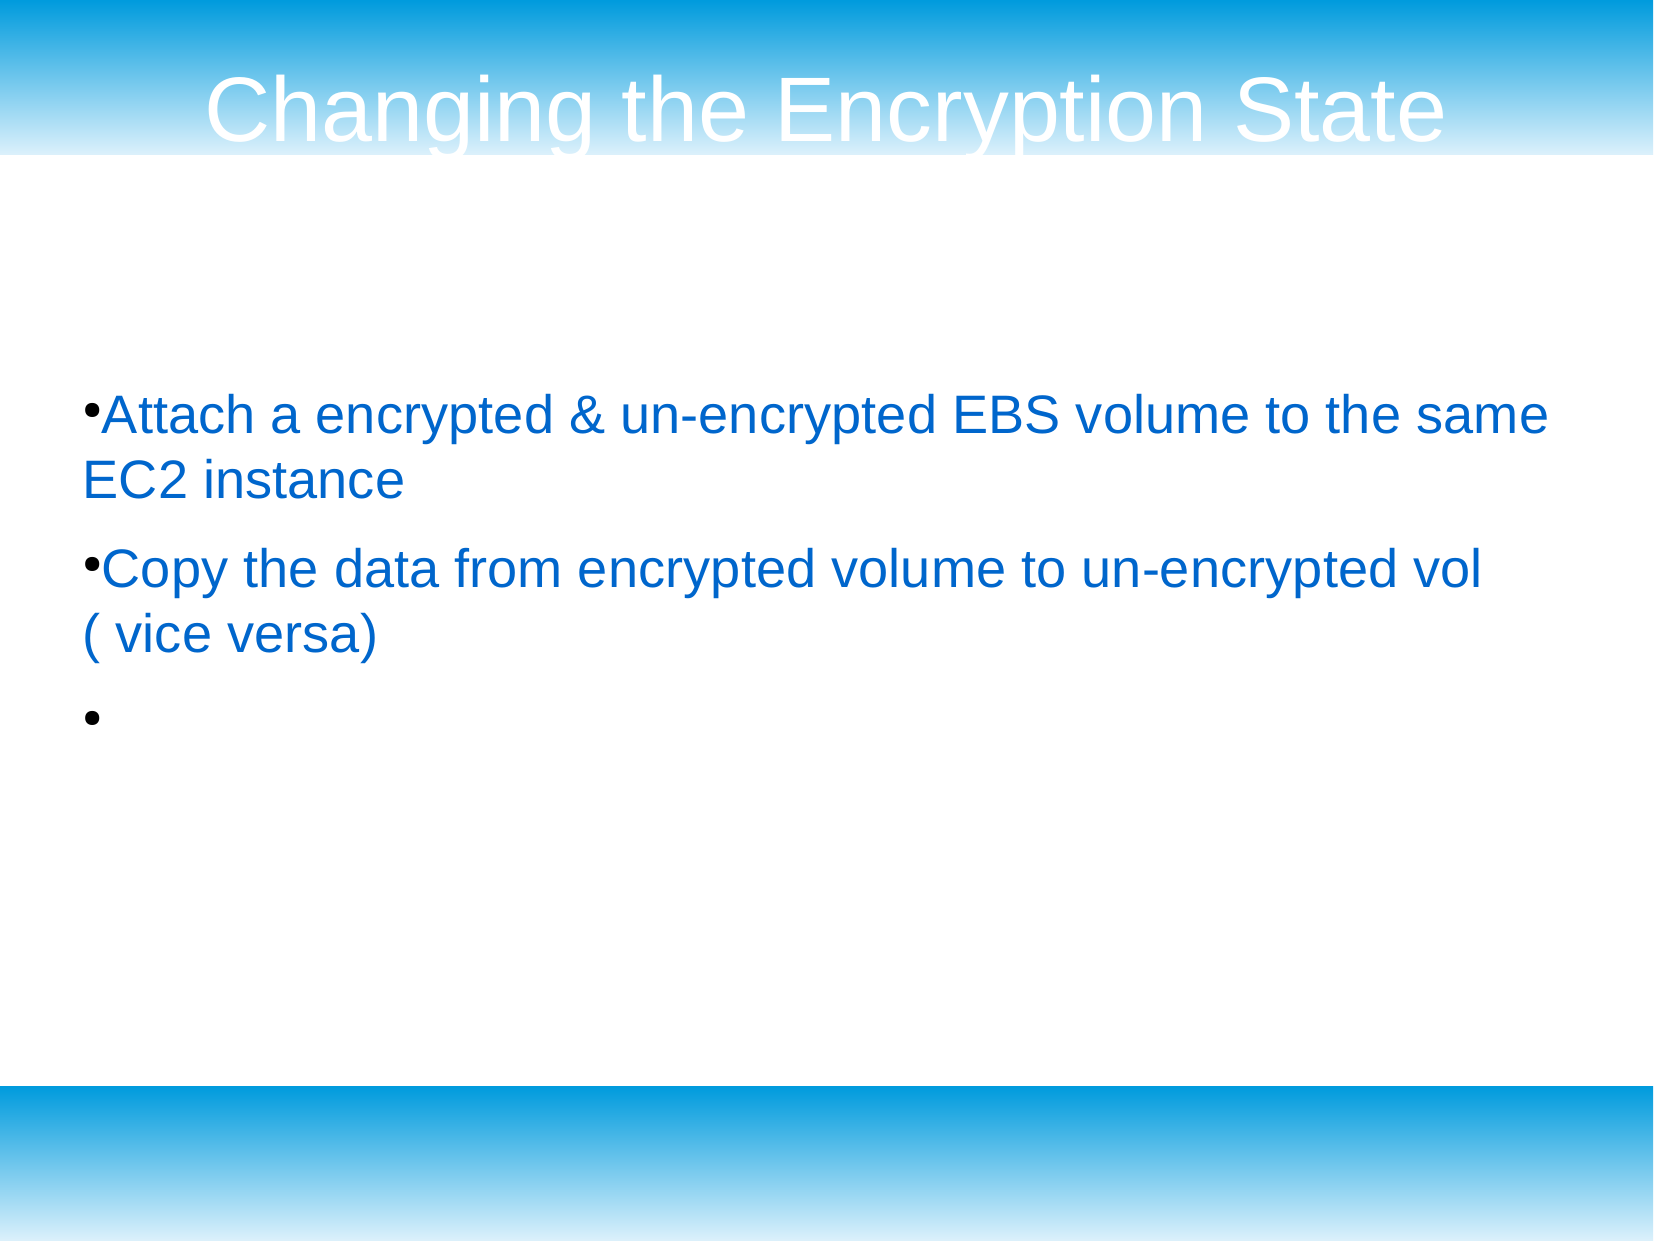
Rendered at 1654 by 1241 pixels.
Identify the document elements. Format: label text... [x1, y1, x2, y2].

list Attach a encrypted & un-encrypted EBS volume to the same EC2 instance Copy the data from encrypted volume to un-encrypted vol ( vice versa) [82, 290, 1571, 1010]
title Changing the Encryption State [82, 49, 1571, 155]
